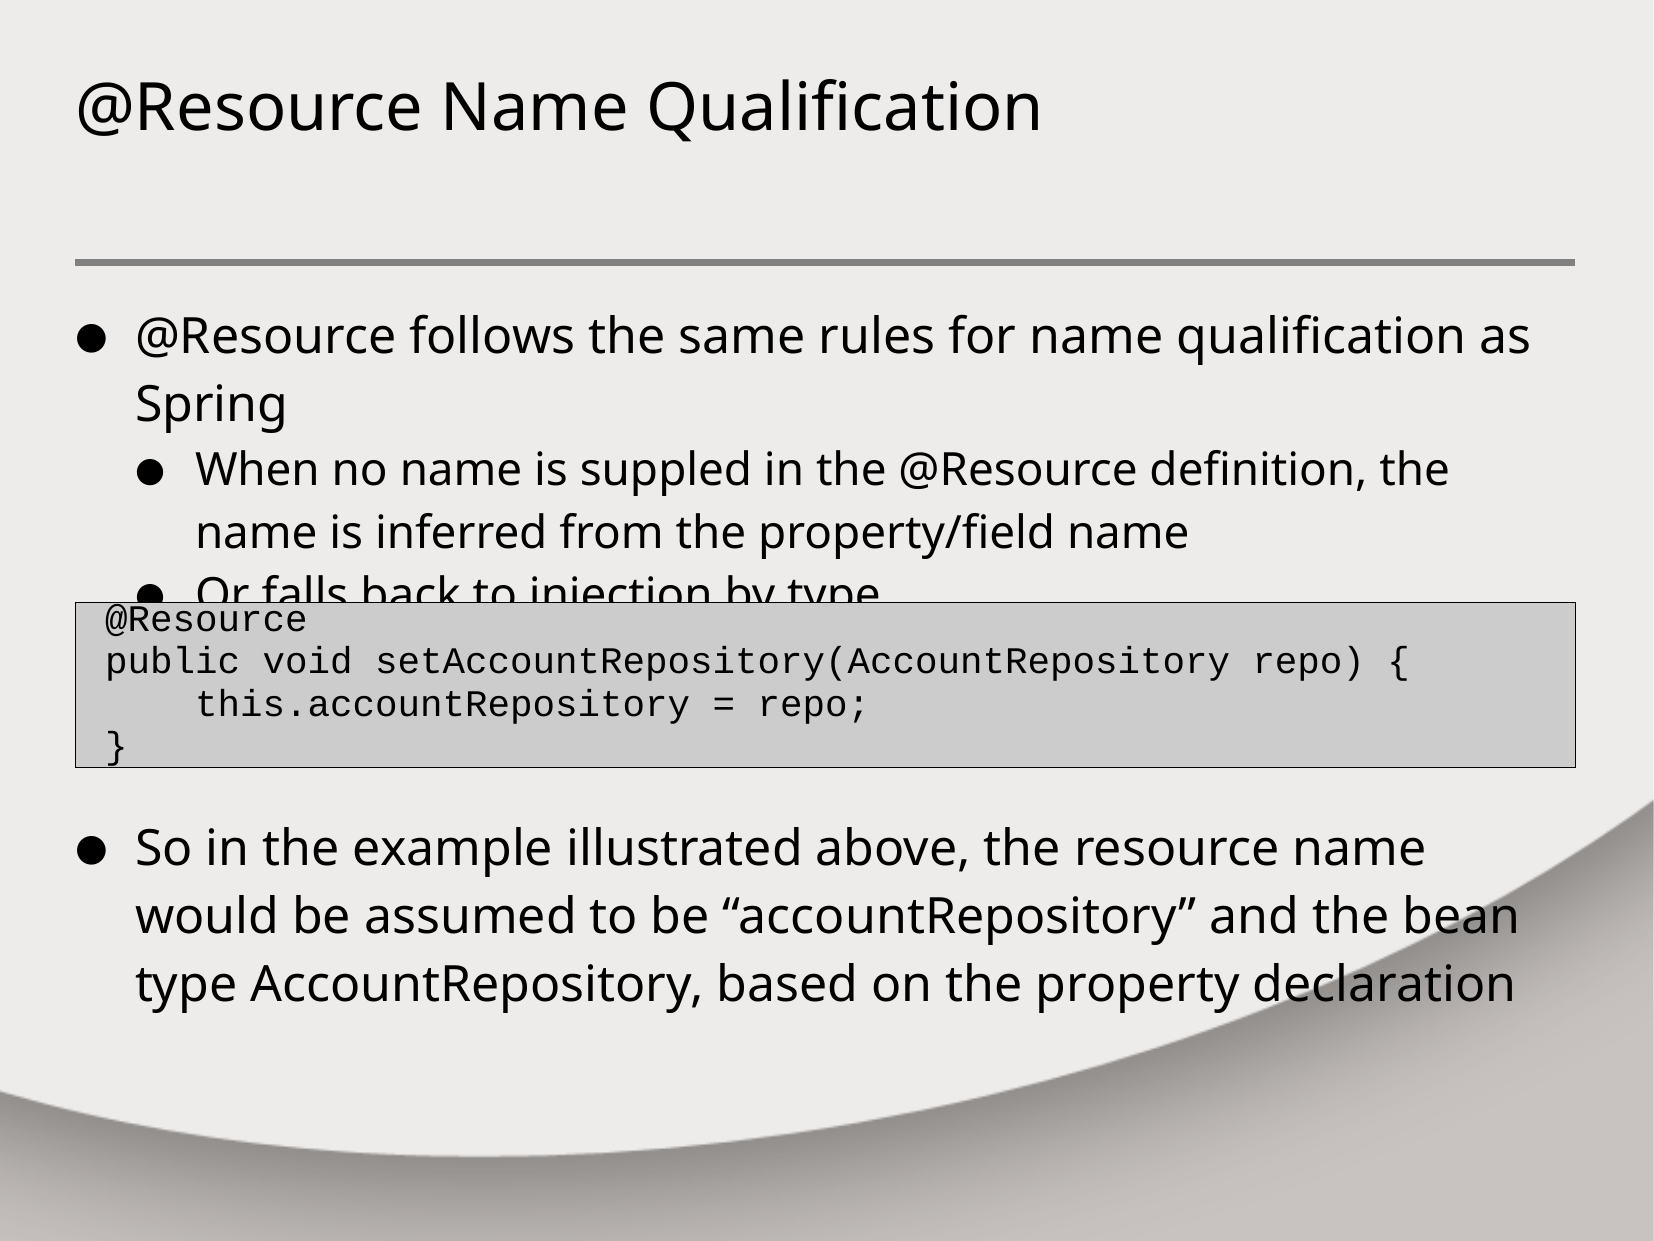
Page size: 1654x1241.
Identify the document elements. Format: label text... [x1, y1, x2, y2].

text_box @Resource public void setAccountRepository(AccountRepository repo) { this.accountRepository = repo; } [75, 602, 1576, 768]
list @Resource follows the same rules for name qualification as Spring When no name is suppled in the @Resource definition, the name is inferred from the property/field name Or falls back to injection by type So in the example illustrated above, the resource name would be assumed to be “accountRepository” and the bean type AccountRepository, based on the property declaration [75, 300, 1576, 602]
list @Resource follows the same rules for name qualification as Spring When no name is suppled in the @Resource definition, the name is inferred from the property/field name Or falls back to injection by type So in the example illustrated above, the resource name would be assumed to be “accountRepository” and the bean type AccountRepository, based on the property declaration [75, 768, 1576, 1163]
picture [0, 0, 1654, 1241]
title @Resource Name Qualification [75, 75, 1576, 226]
